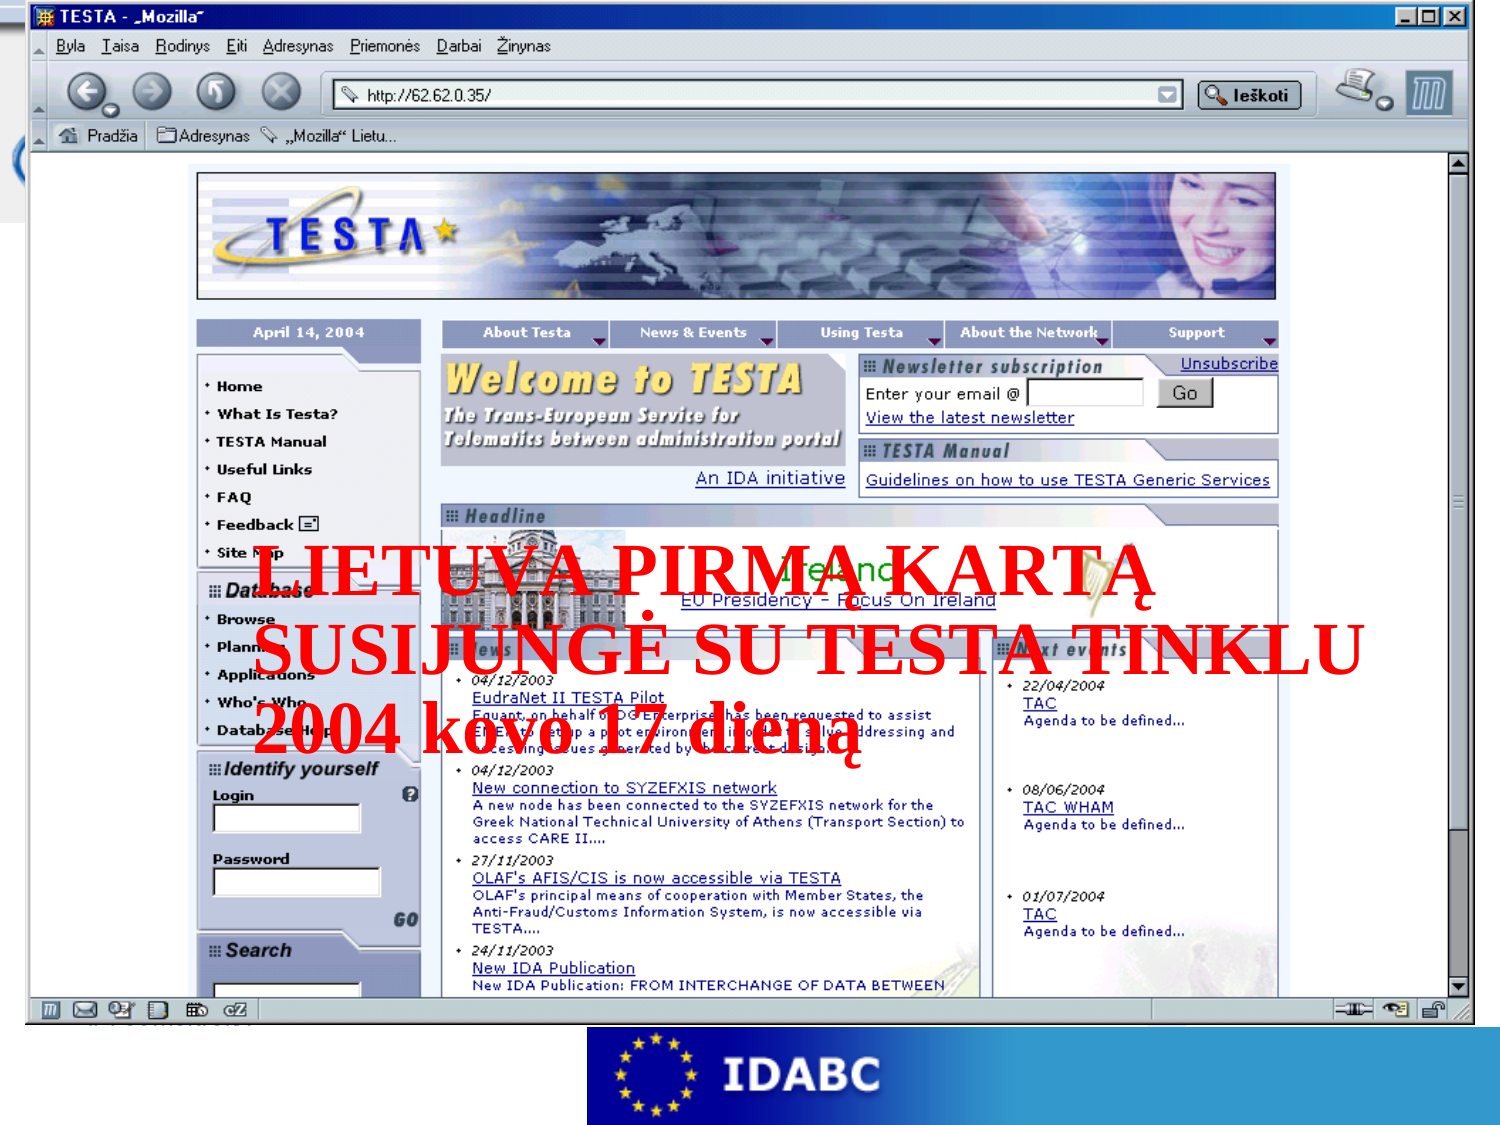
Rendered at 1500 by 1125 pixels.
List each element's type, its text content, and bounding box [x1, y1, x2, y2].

picture [0, 0, 1500, 1125]
text_box LIETUVA PIRMĄ KARTĄ SUSIJUNGĖ SU TESTA TINKLU 2004 kovo 17 dieną [237, 524, 1413, 777]
